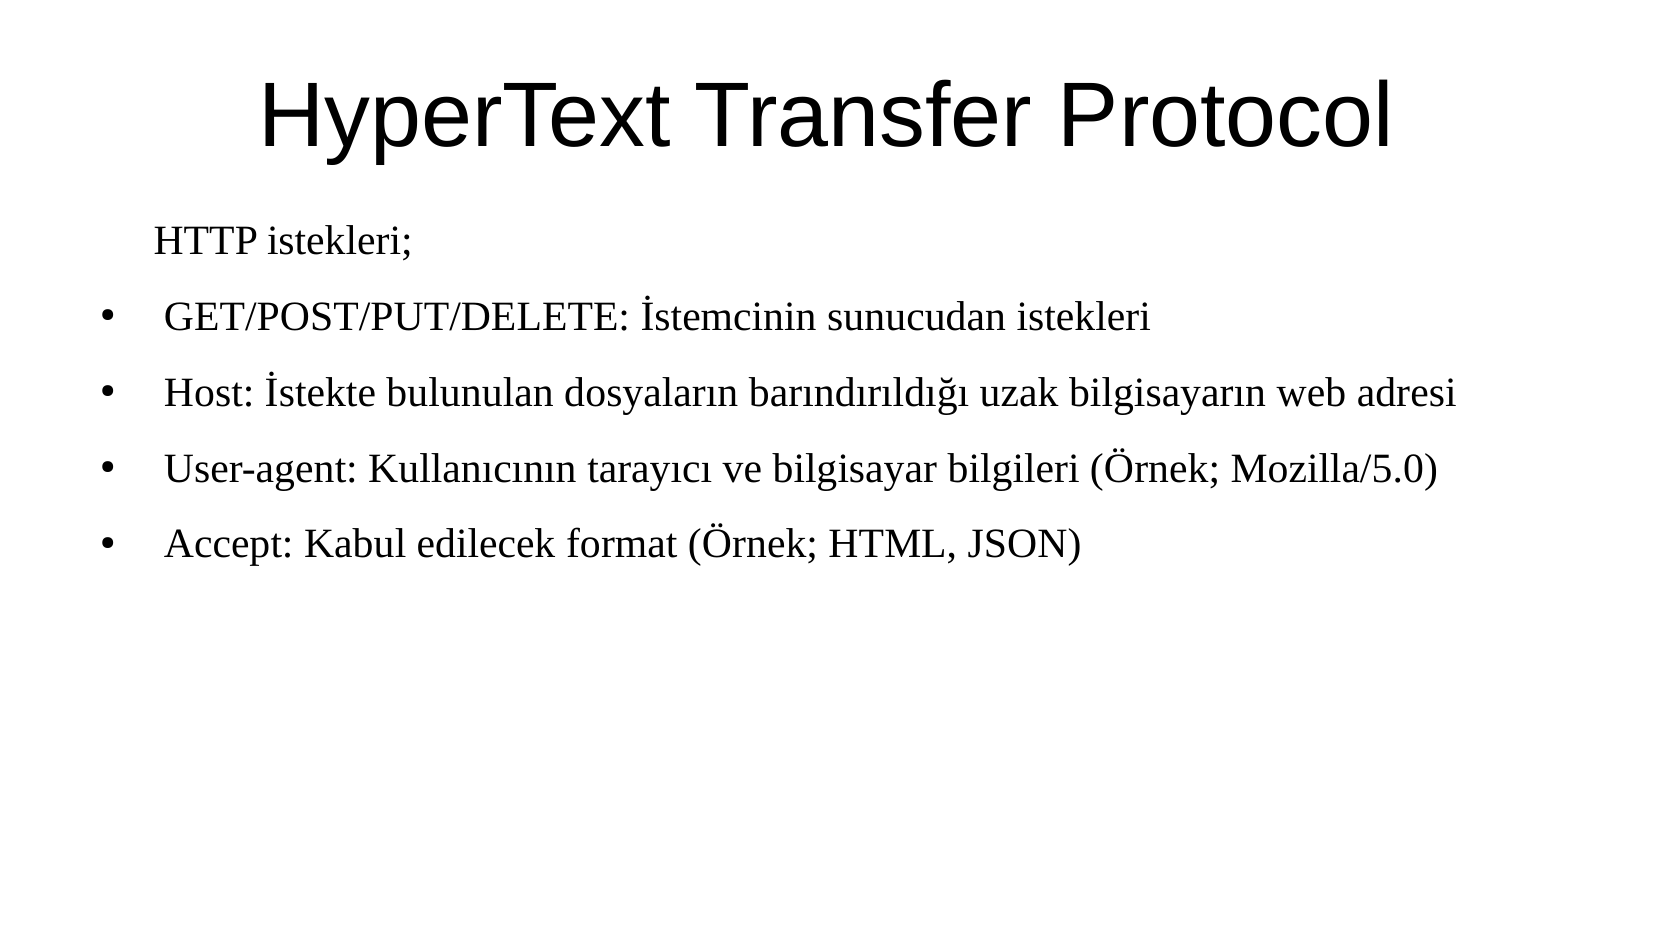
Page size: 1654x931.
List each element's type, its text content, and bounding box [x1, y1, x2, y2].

title HyperText Transfer Protocol [82, 37, 1571, 193]
list HTTP istekleri; GET/POST/PUT/DELETE: İstemcinin sunucudan istekleri Host: İstekte bulunulan dosyaların barındırıldığı uzak bilgisayarın web adresi User-agent: Kullanıcının tarayıcı ve bilgisayar bilgileri (Örnek; Mozilla/5.0) Accept: Kabul edilecek format (Örnek; HTML, JSON) [82, 217, 1571, 758]
